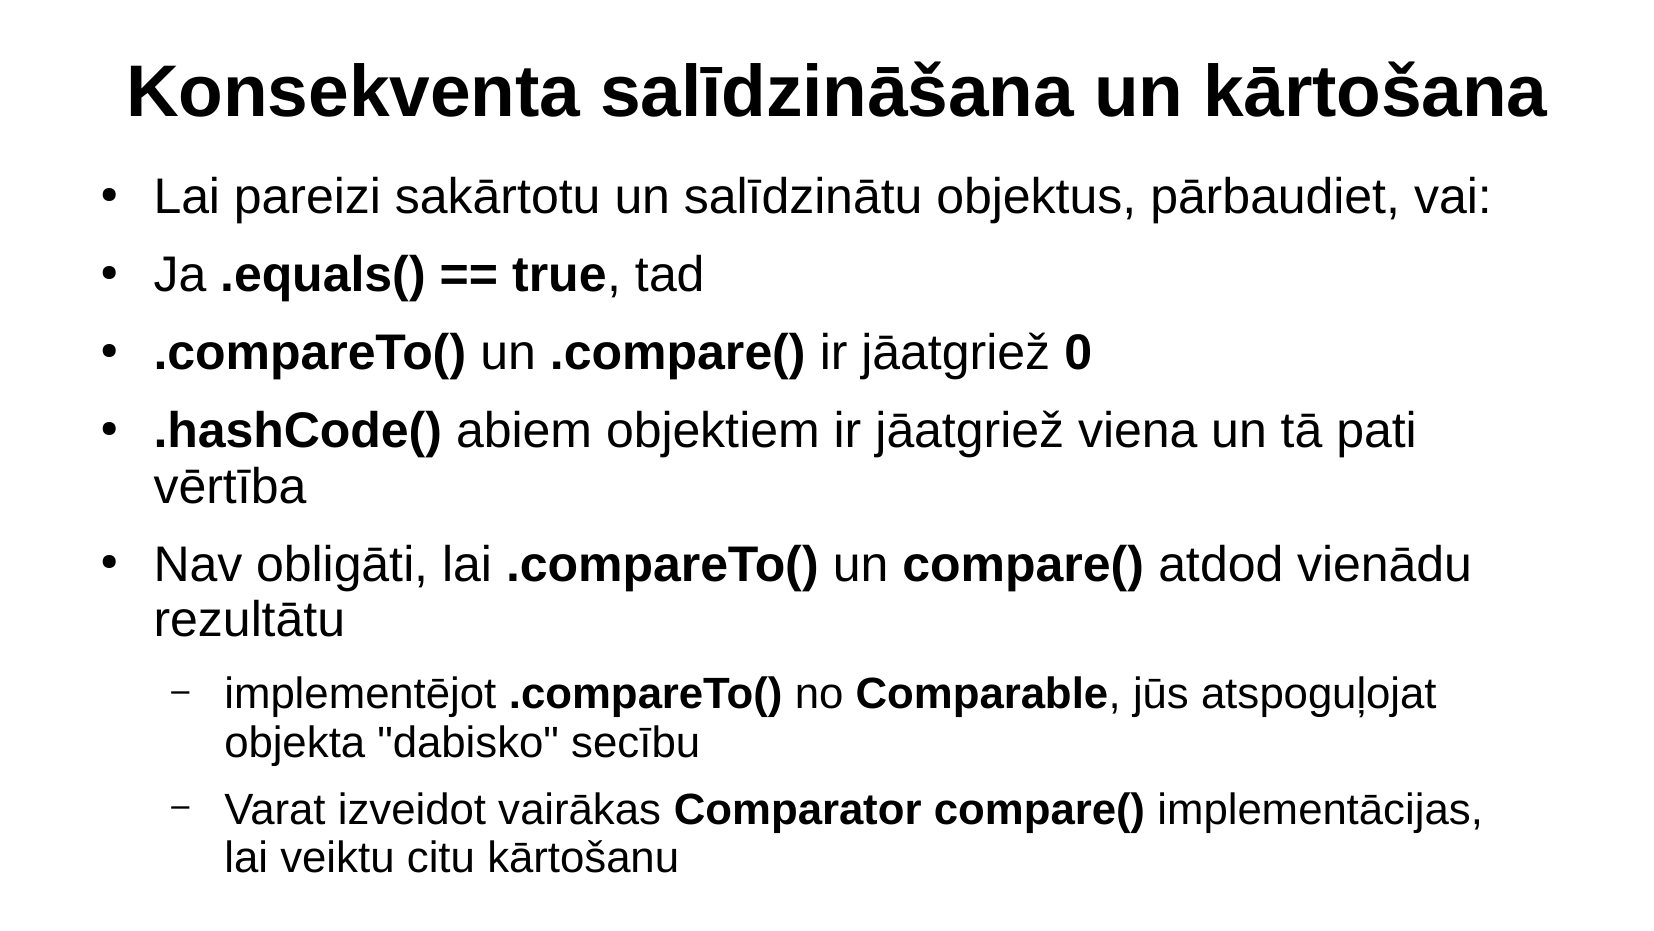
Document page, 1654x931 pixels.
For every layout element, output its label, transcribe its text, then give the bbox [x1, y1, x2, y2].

title Konsekventa salīdzināšana un kārtošana [82, 9, 1571, 174]
list Lai pareizi sakārtotu un salīdzinātu objektus, pārbaudiet, vai: Ja .equals() == true, tad .compareTo() un .compare() ir jāatgriež 0 .hashCode() abiem objektiem ir jāatgriež viena un tā pati vērtība Nav obligāti, lai .compareTo() un compare() atdod vienādu rezultātu implementējot .compareTo() no Comparable, jūs atspoguļojat objekta "dabisko" secību Varat izveidot vairākas Comparator compare() implementācijas, lai veiktu citu kārtošanu [82, 168, 1538, 889]
